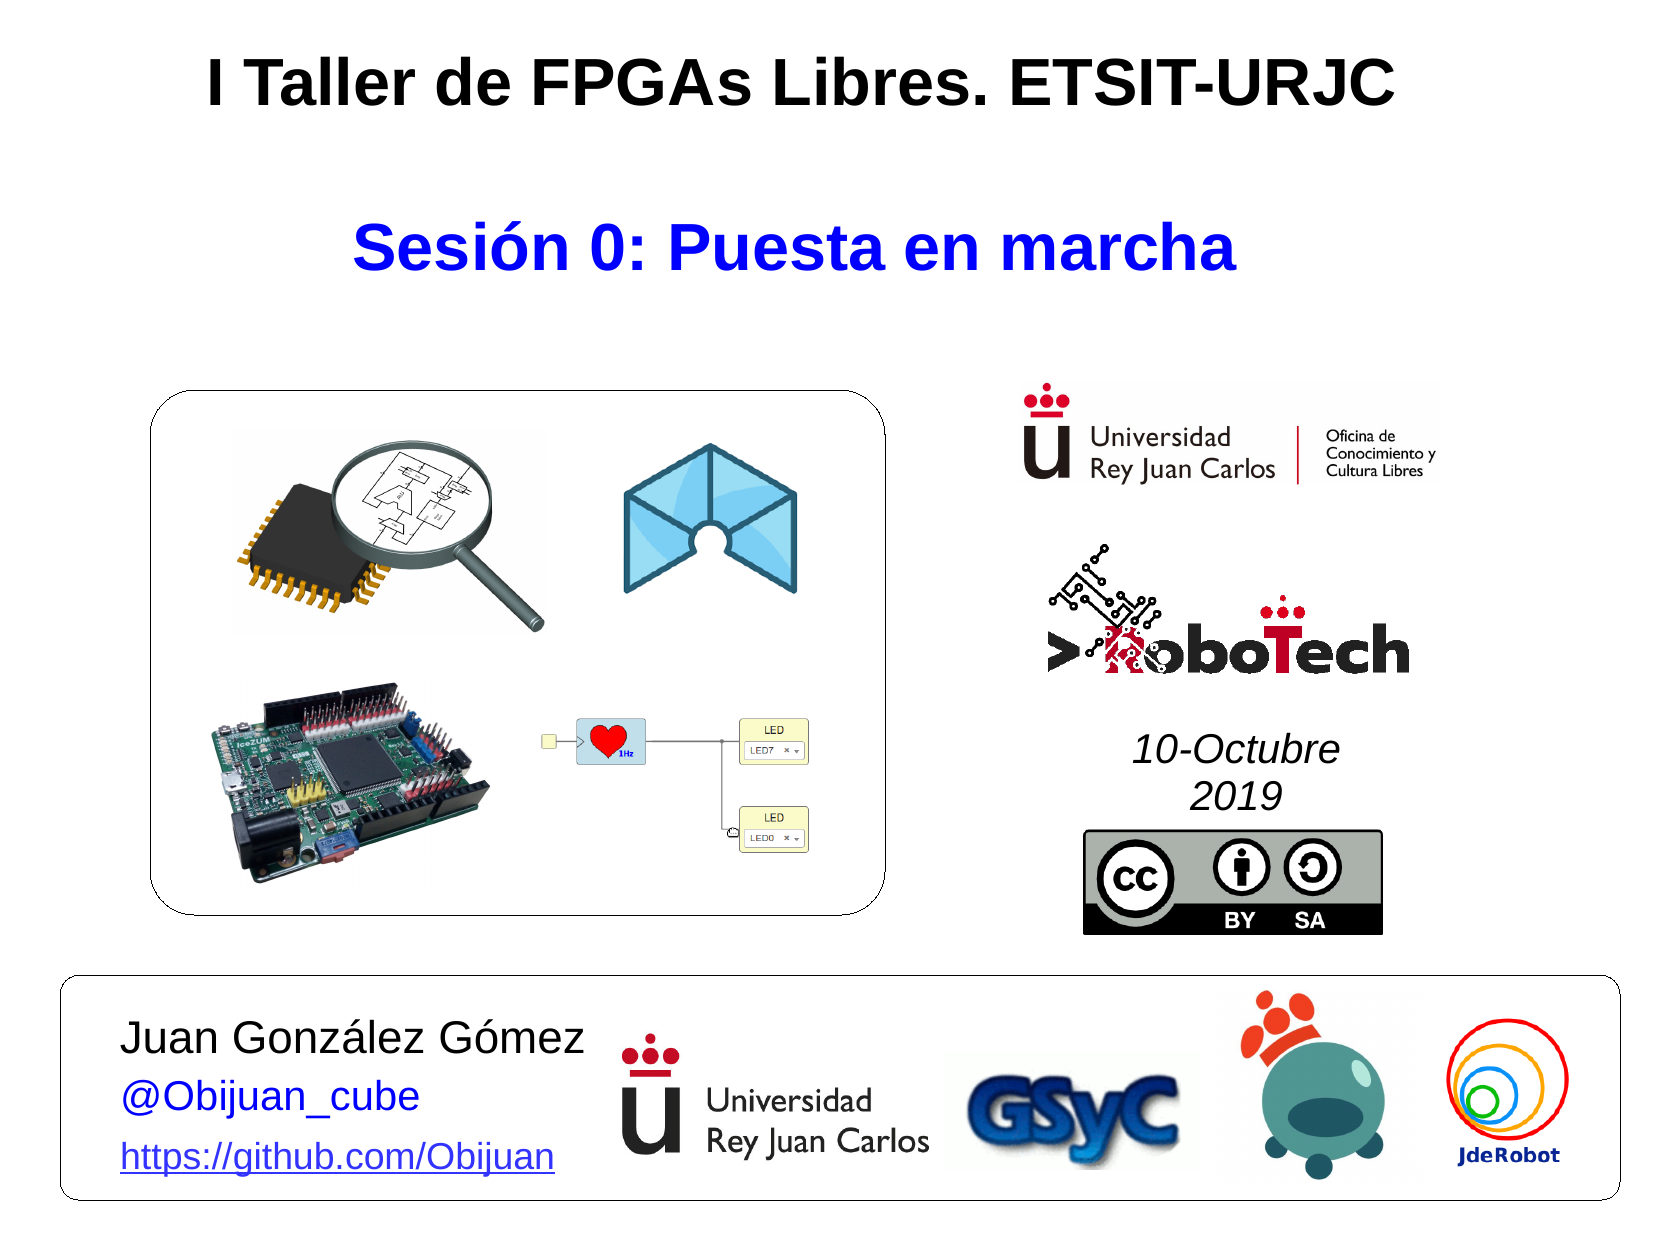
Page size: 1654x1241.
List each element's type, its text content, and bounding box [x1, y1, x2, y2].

text_box @Obijuan_cube [105, 1065, 466, 1141]
picture [616, 424, 804, 612]
picture [1018, 378, 1441, 485]
text_box [150, 390, 886, 916]
title I Taller de FPGAs Libres. ETSIT-URJC [150, 30, 1456, 136]
picture [231, 430, 547, 636]
text_box 10-Octubre 2019 [1111, 726, 1362, 818]
picture [208, 679, 497, 890]
picture [1083, 818, 1383, 946]
picture [500, 669, 874, 890]
text_box Juan González Gómez [105, 1005, 616, 1096]
text_box https://github.com/Obijuan [105, 1128, 571, 1186]
picture [1215, 990, 1591, 1186]
text_box [60, 975, 1621, 1201]
picture [601, 1020, 1200, 1171]
title Sesión 0: Puesta en marcha [270, 195, 1321, 301]
picture [1044, 536, 1413, 680]
